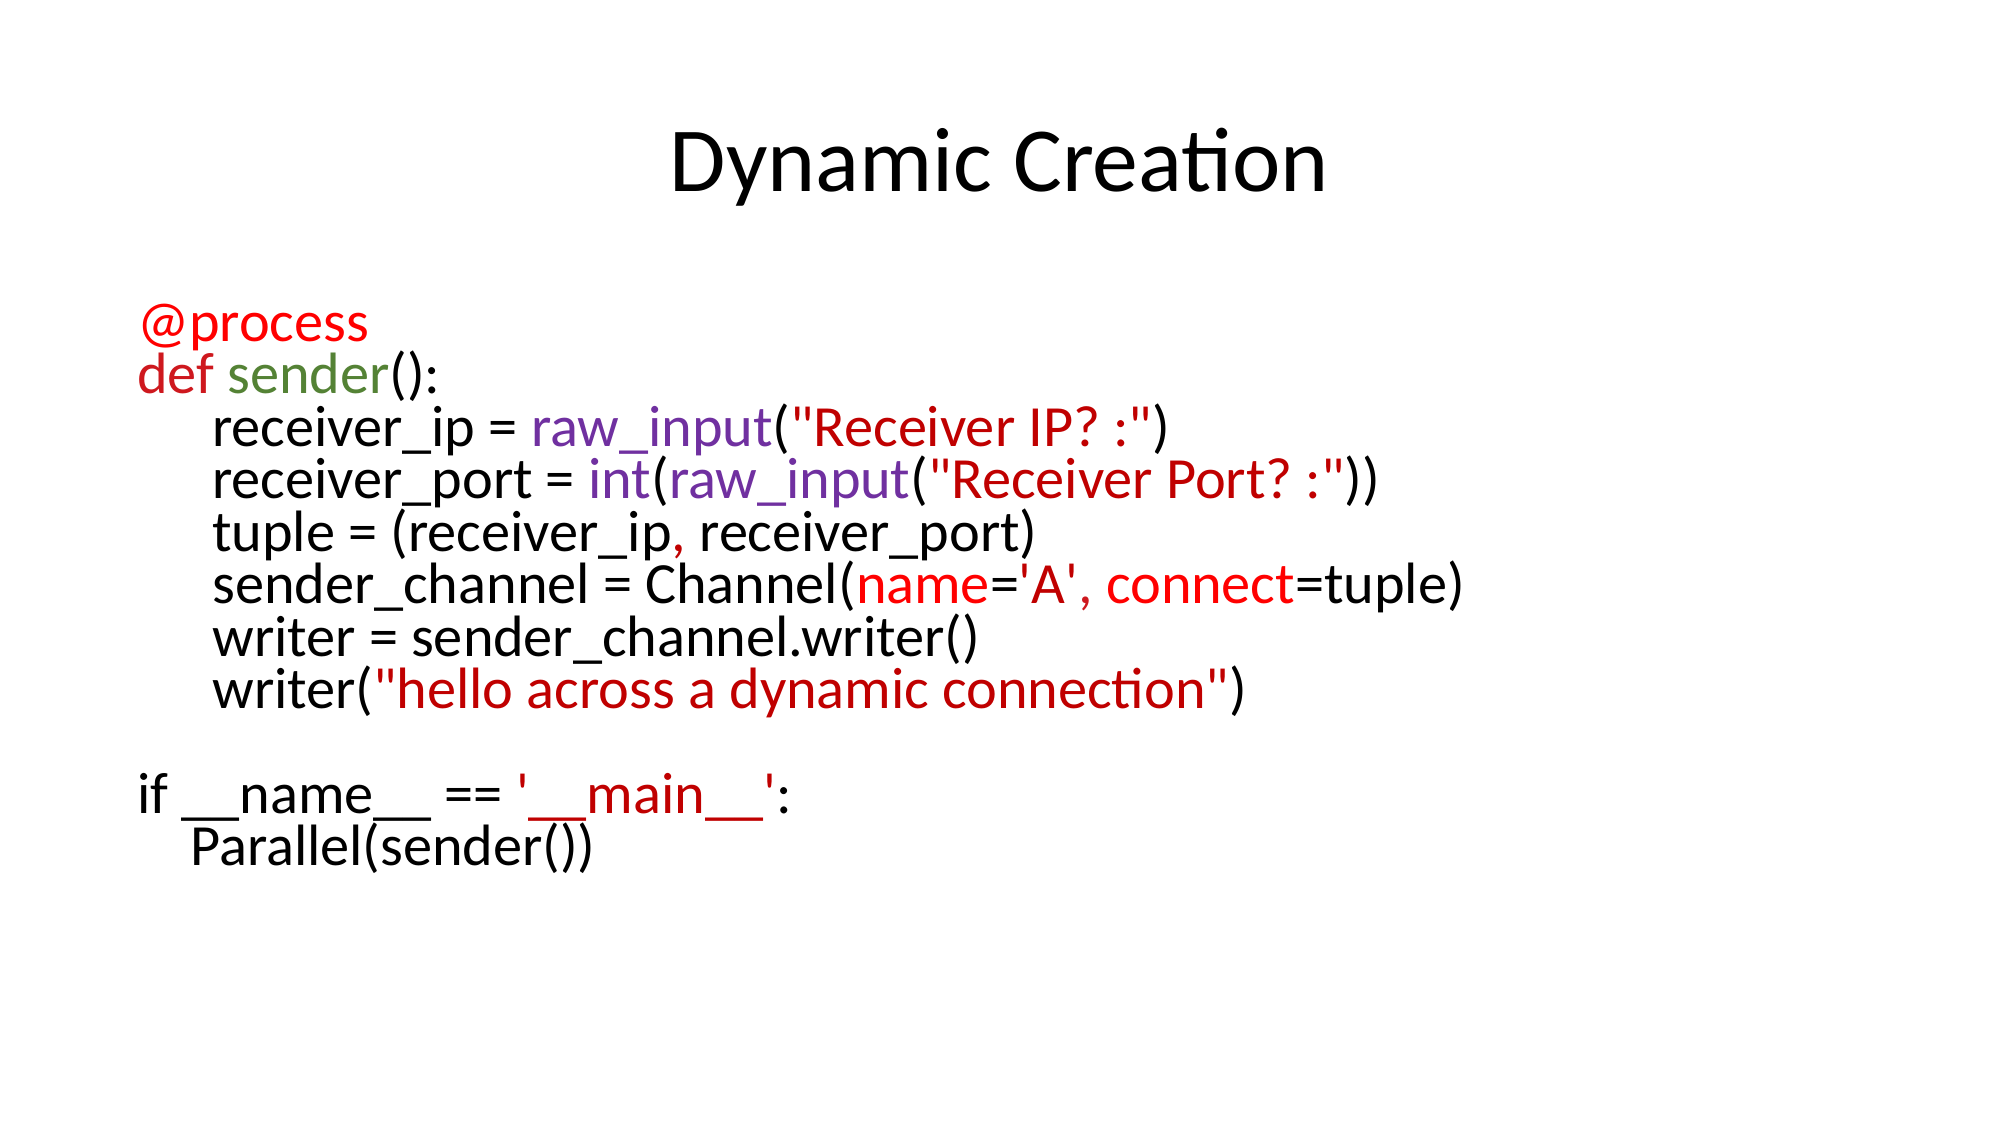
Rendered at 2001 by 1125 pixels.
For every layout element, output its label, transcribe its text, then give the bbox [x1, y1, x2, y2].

title Dynamic Creation [137, 59, 1863, 278]
list @process def sender(): receiver_ip = raw_input("Receiver IP? :") receiver_port = int(raw_input("Receiver Port? :")) tuple = (receiver_ip, receiver_port) sender_channel = Channel(name='A', connect=tuple) writer = sender_channel.writer() writer("hello across a dynamic connection") if __name__ == '__main__': Parallel(sender()) [137, 299, 1863, 1014]
